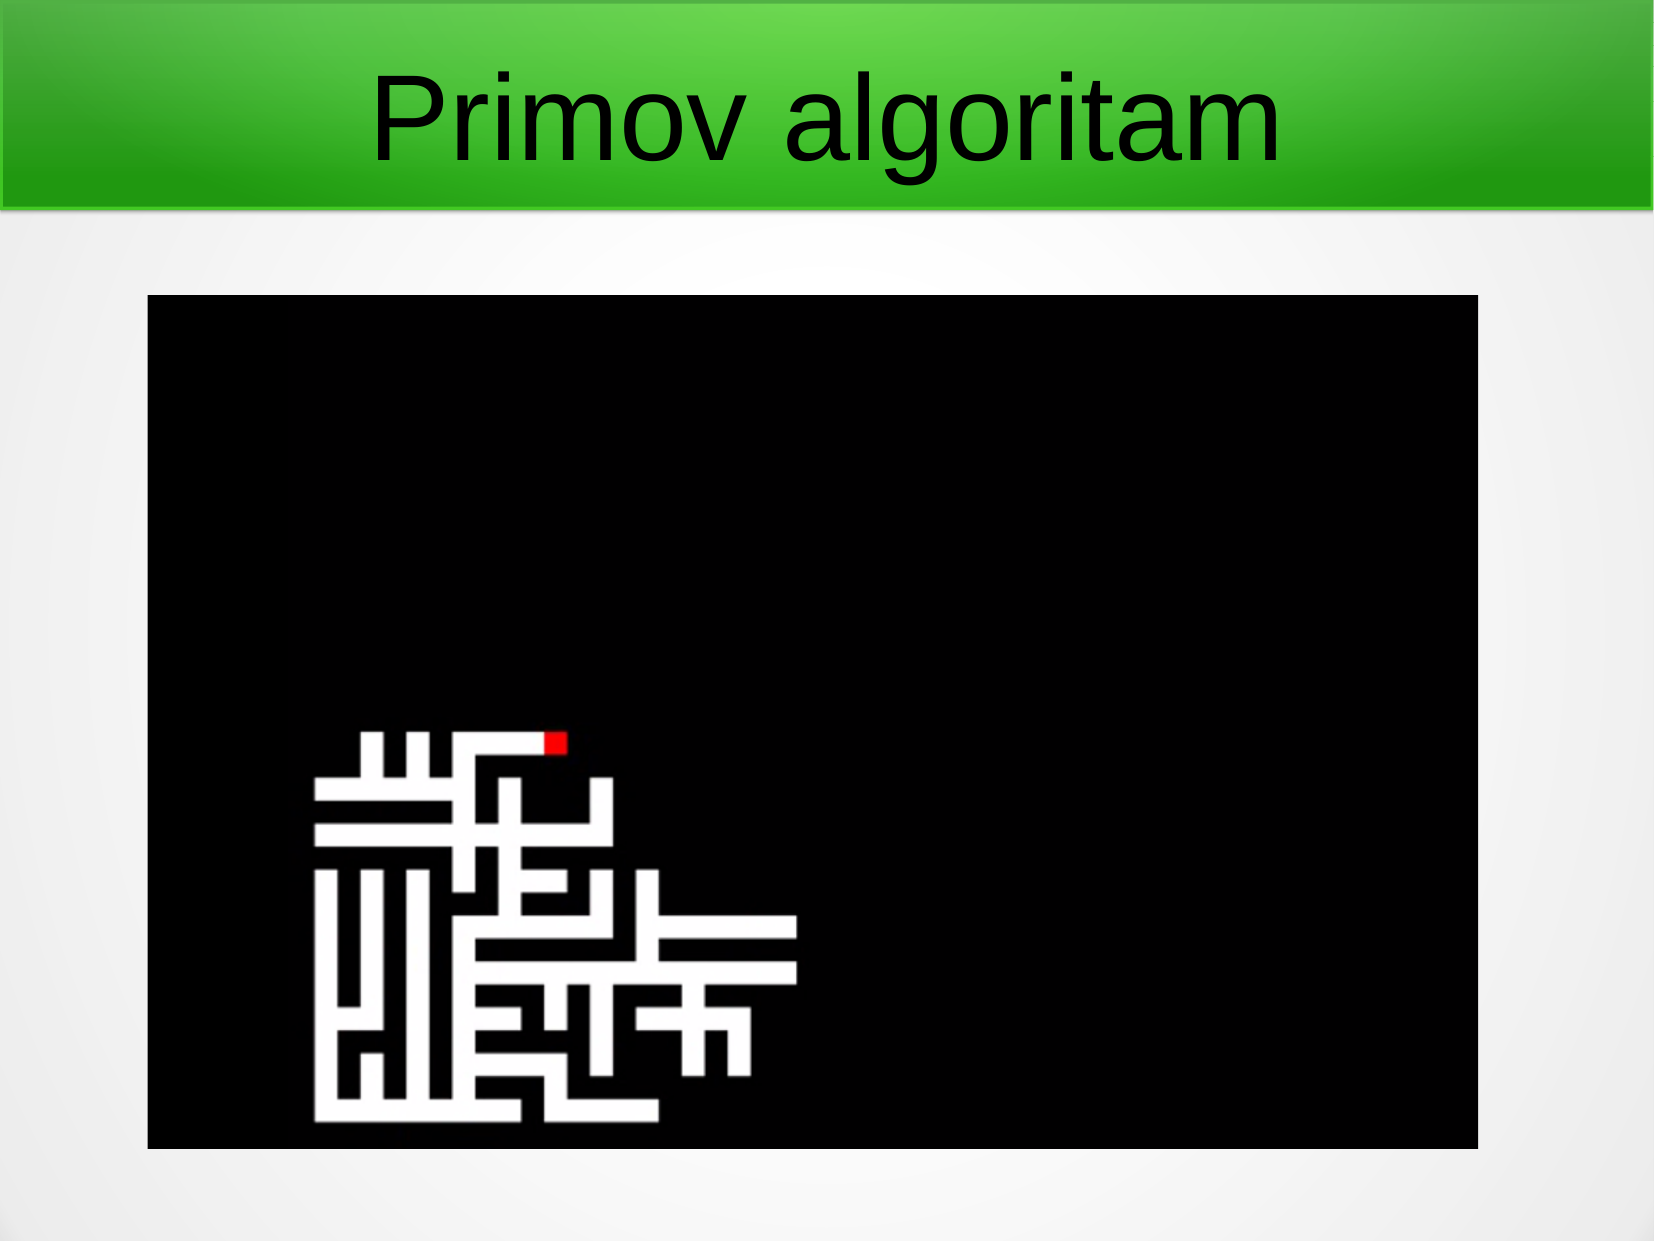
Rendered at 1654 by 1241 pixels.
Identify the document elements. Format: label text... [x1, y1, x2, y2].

title Primov algoritam [82, 47, 1571, 189]
picture [147, 295, 1479, 1149]
